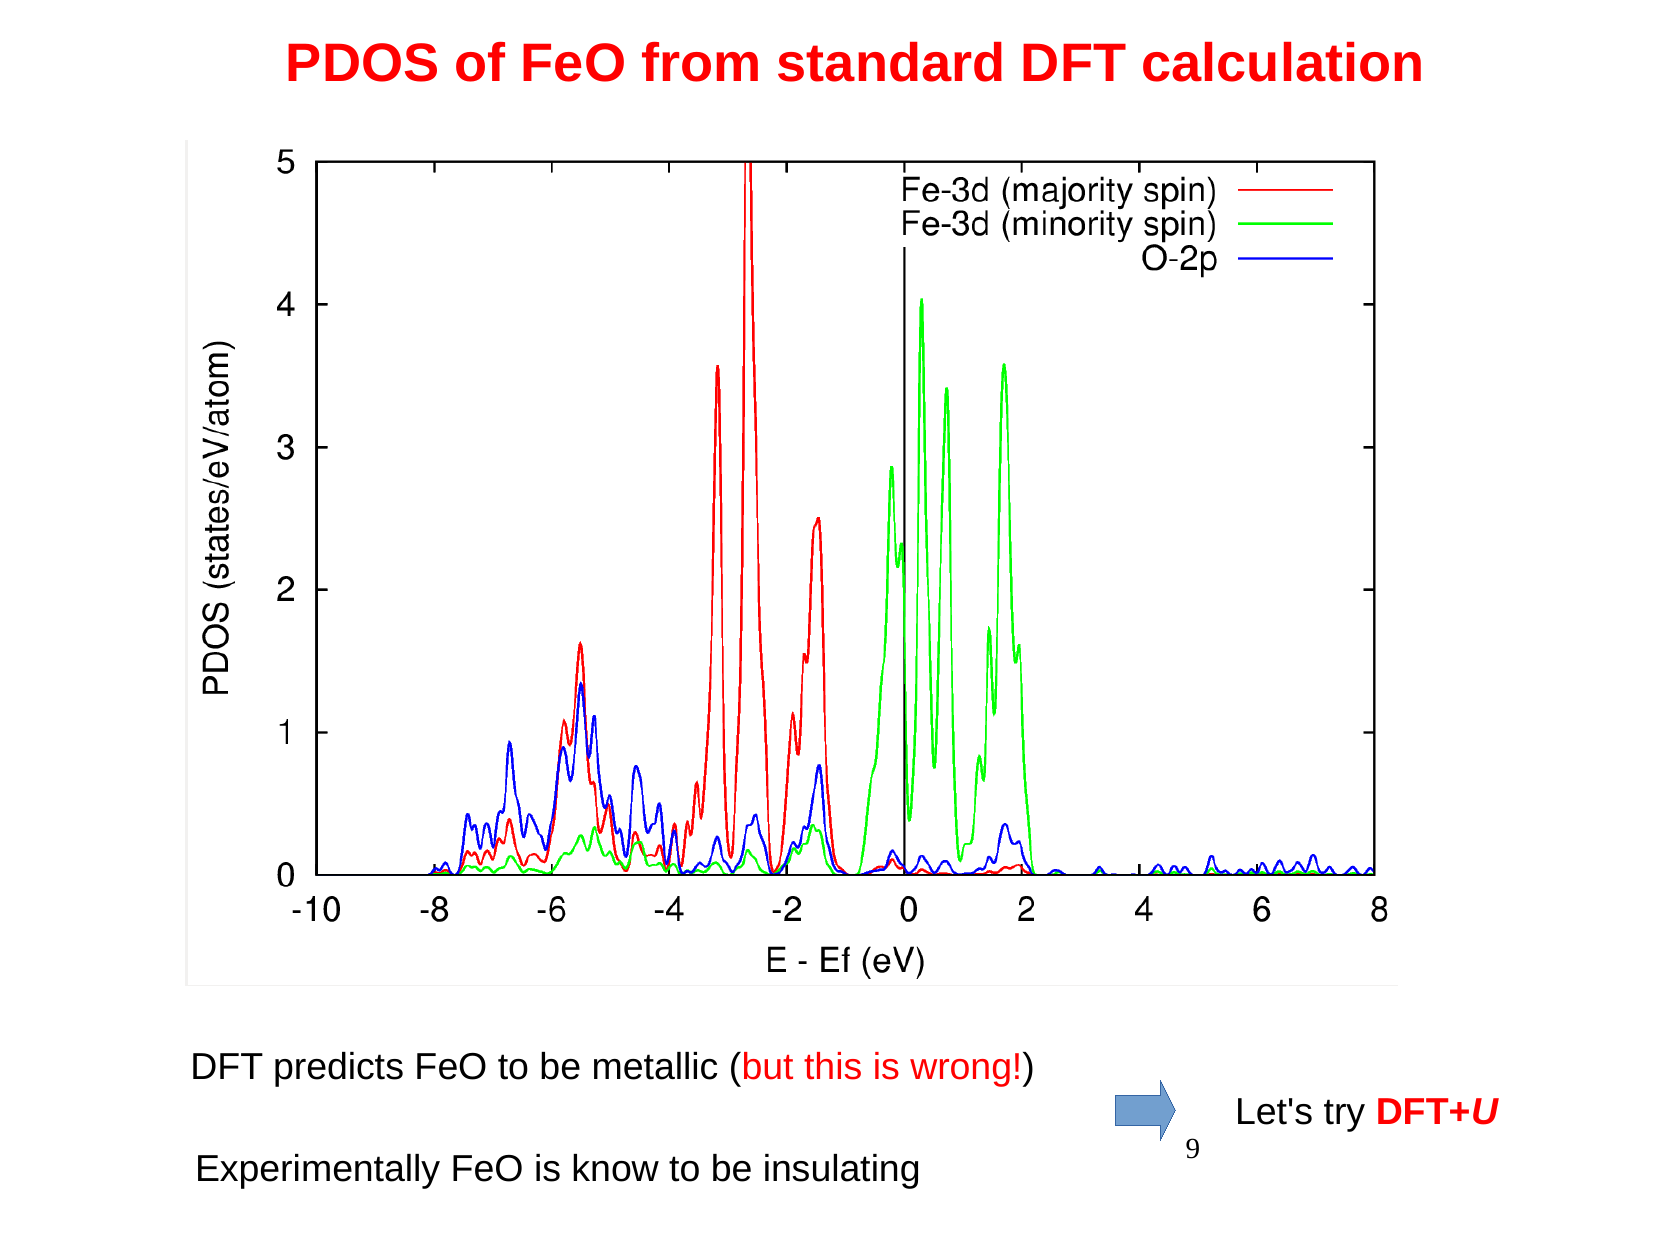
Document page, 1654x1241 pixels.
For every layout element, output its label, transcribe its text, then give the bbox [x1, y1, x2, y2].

text_box DFT predicts FeO to be metallic (but this is wrong!) [175, 1038, 1051, 1096]
picture [185, 140, 1398, 986]
title PDOS of FeO from standard DFT calculation [146, 26, 1567, 88]
text_box [1115, 1080, 1176, 1141]
text_box Let's try DFT+U [1220, 1083, 1513, 1129]
text_box [1185, 1129, 1571, 1216]
text_box Experimentally FeO is know to be insulating [180, 1140, 936, 1197]
